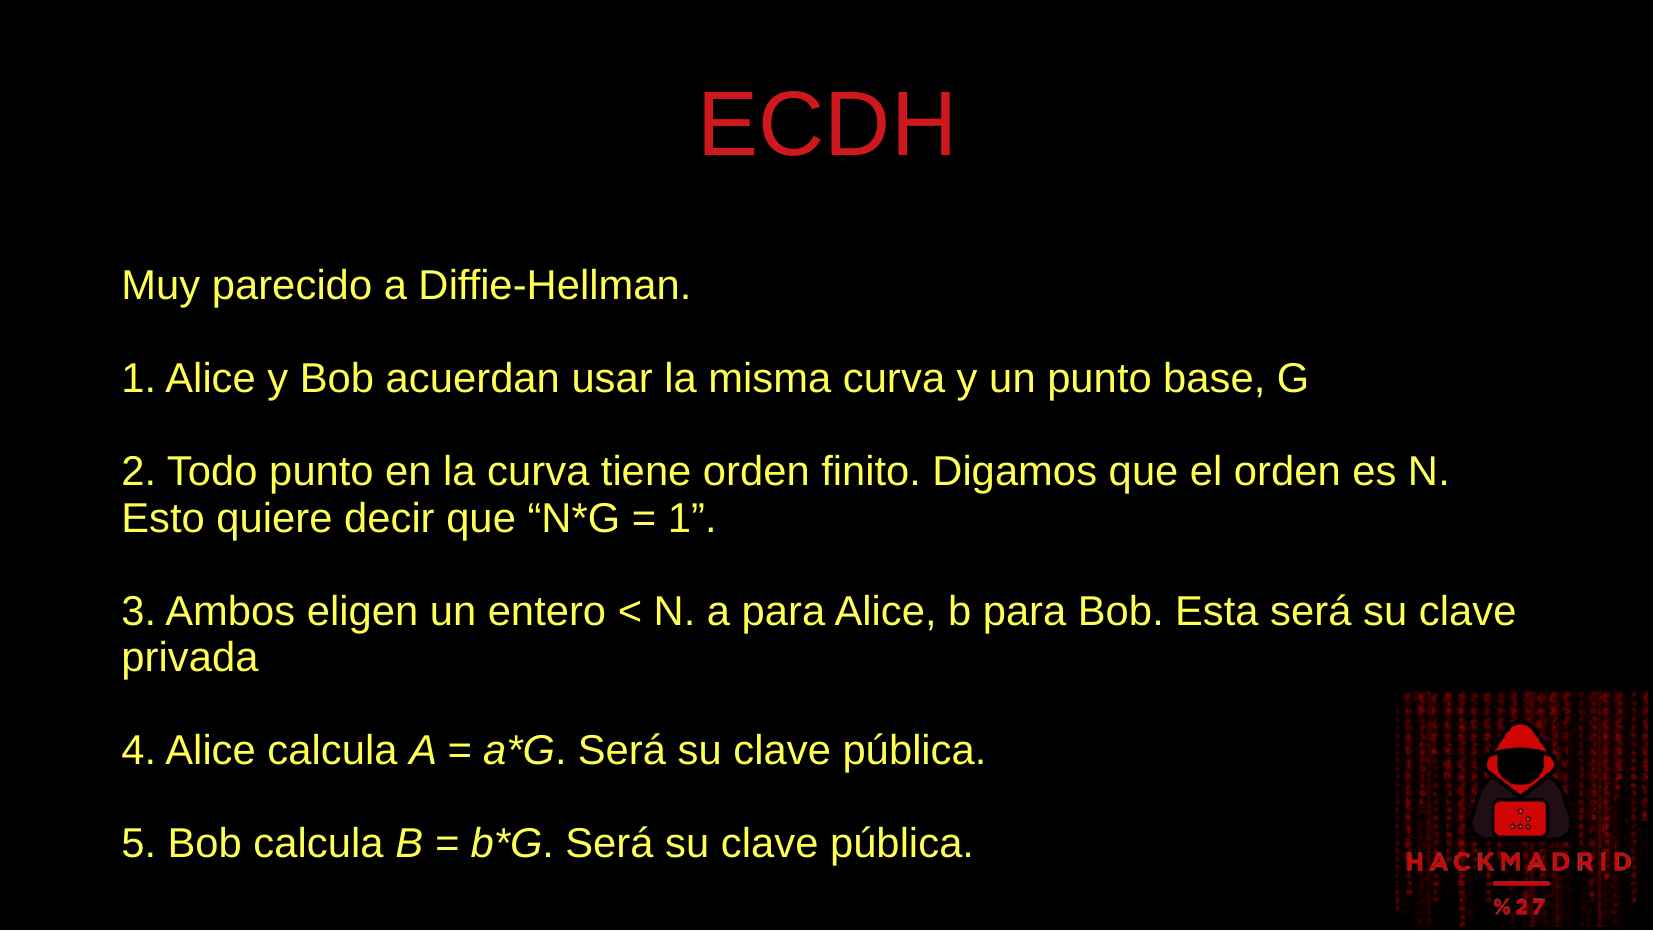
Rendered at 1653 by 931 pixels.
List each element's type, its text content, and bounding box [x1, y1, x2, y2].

subtitle Muy parecido a Diffie-Hellman. 1. Alice y Bob acuerdan usar la misma curva y un punto base, G 2. Todo punto en la curva tiene orden finito. Digamos que el orden es N. Esto quiere decir que “N*G = 1”. 3. Ambos eligen un entero < N. a para Alice, b para Bob. Esta será su clave privada 4. Alice calcula A = a*G. Será su clave pública. 5. Bob calcula B = b*G. Será su clave pública. [121, 262, 1534, 931]
title ECDH [121, 20, 1534, 228]
text_box [1395, 691, 1649, 927]
